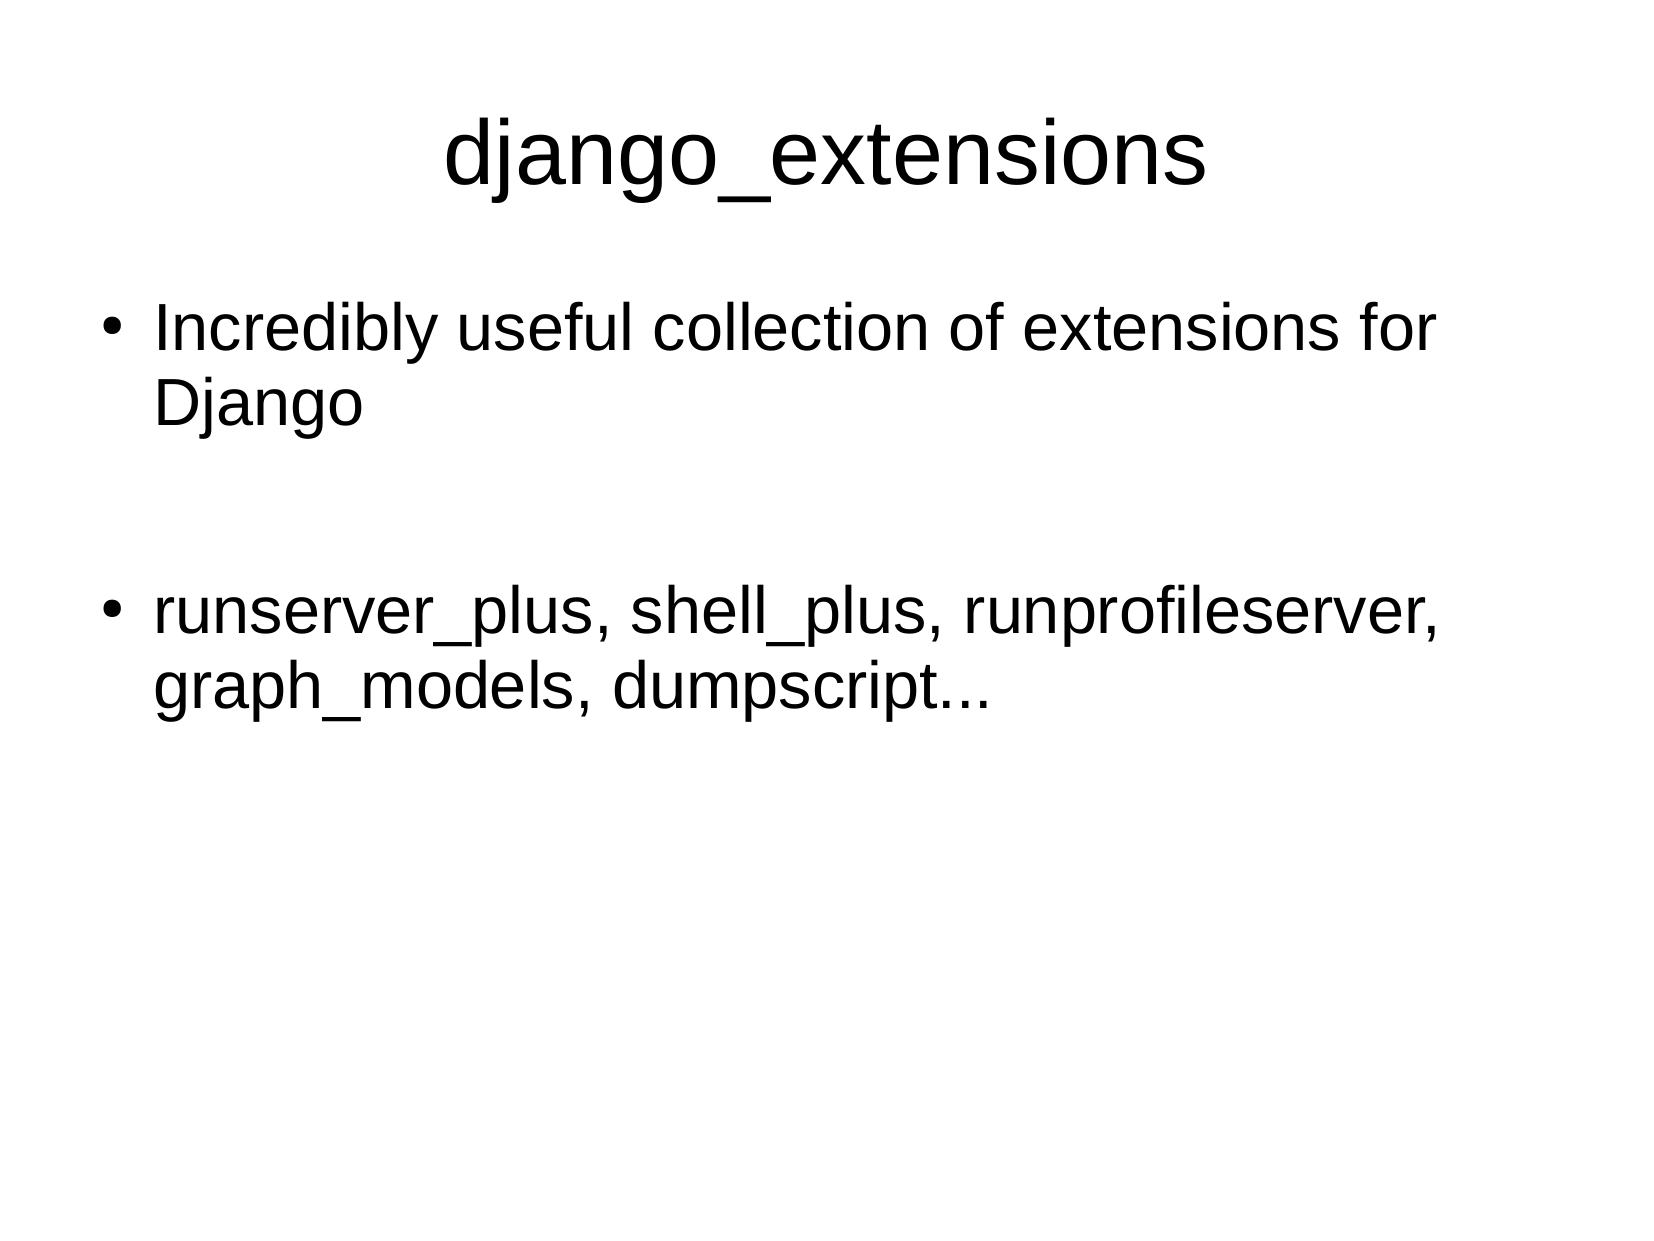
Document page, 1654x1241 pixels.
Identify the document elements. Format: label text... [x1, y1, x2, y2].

list Incredibly useful collection of extensions for Django runserver_plus, shell_plus, runprofileserver, graph_models, dumpscript... [82, 290, 1538, 1010]
title django_extensions [82, 49, 1571, 257]
